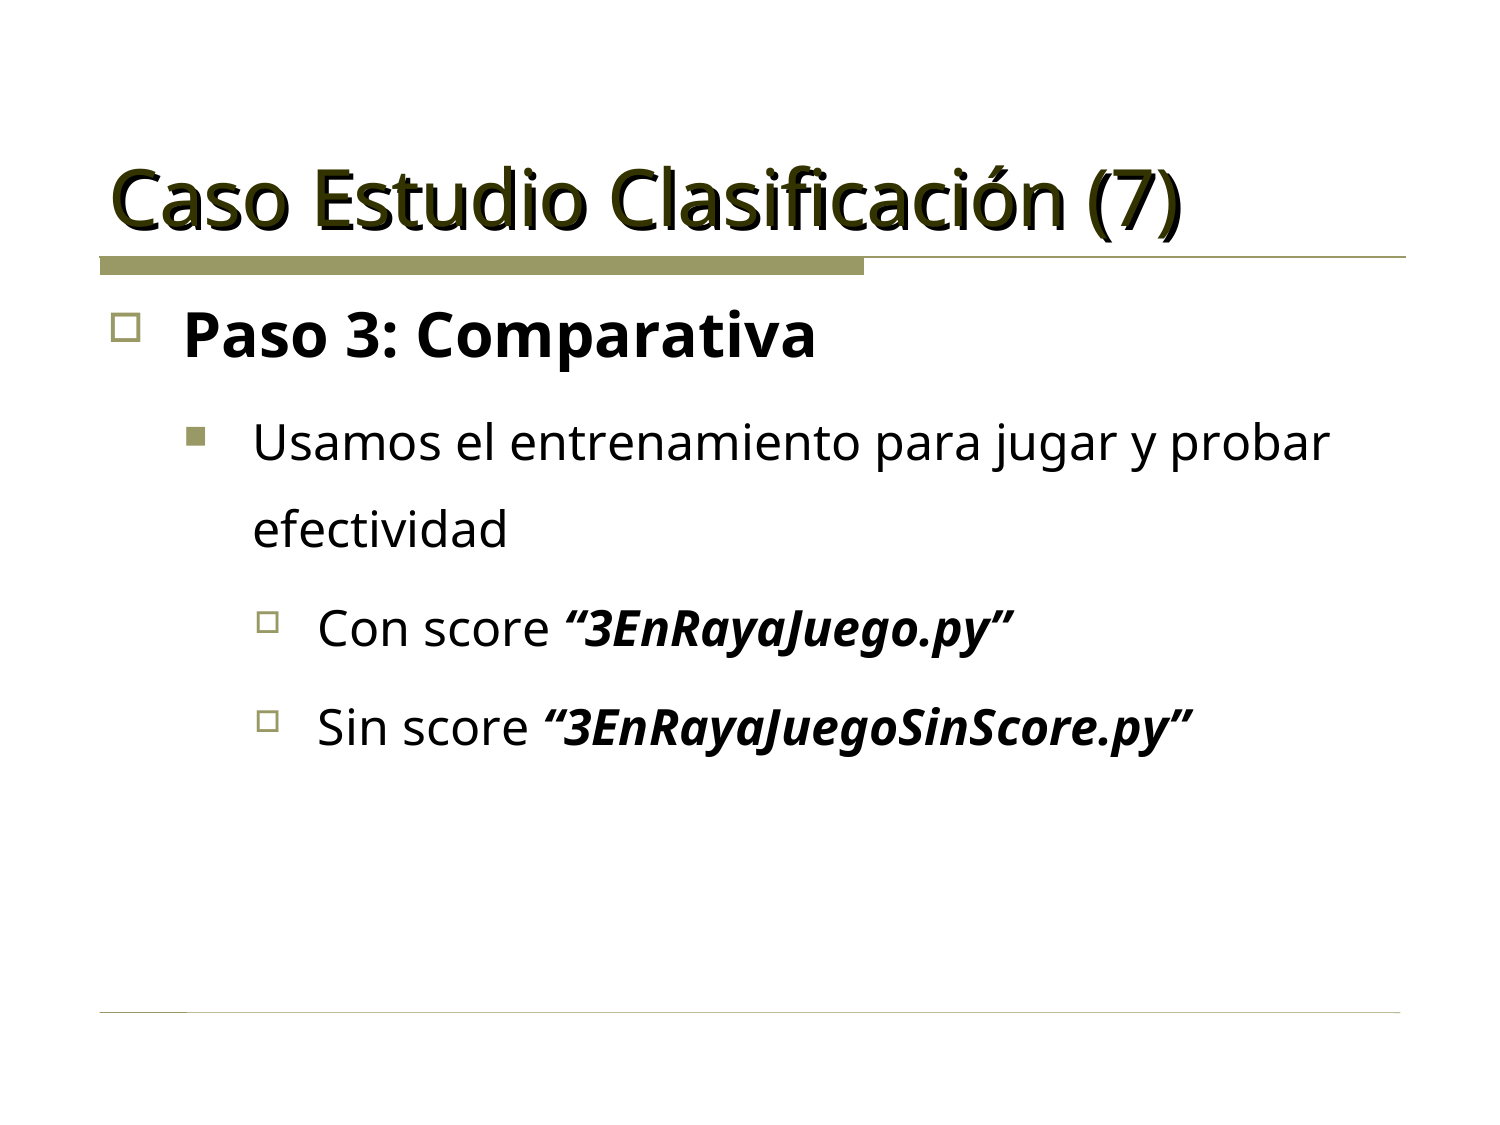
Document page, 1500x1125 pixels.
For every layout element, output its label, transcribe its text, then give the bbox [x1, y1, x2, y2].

list Paso 3: Comparativa Usamos el entrenamiento para jugar y probar efectividad Con score “3EnRayaJuego.py” Sin score “3EnRayaJuegoSinScore.py” [92, 287, 1353, 1013]
title Caso Estudio Clasificación (7) [94, 50, 1407, 250]
